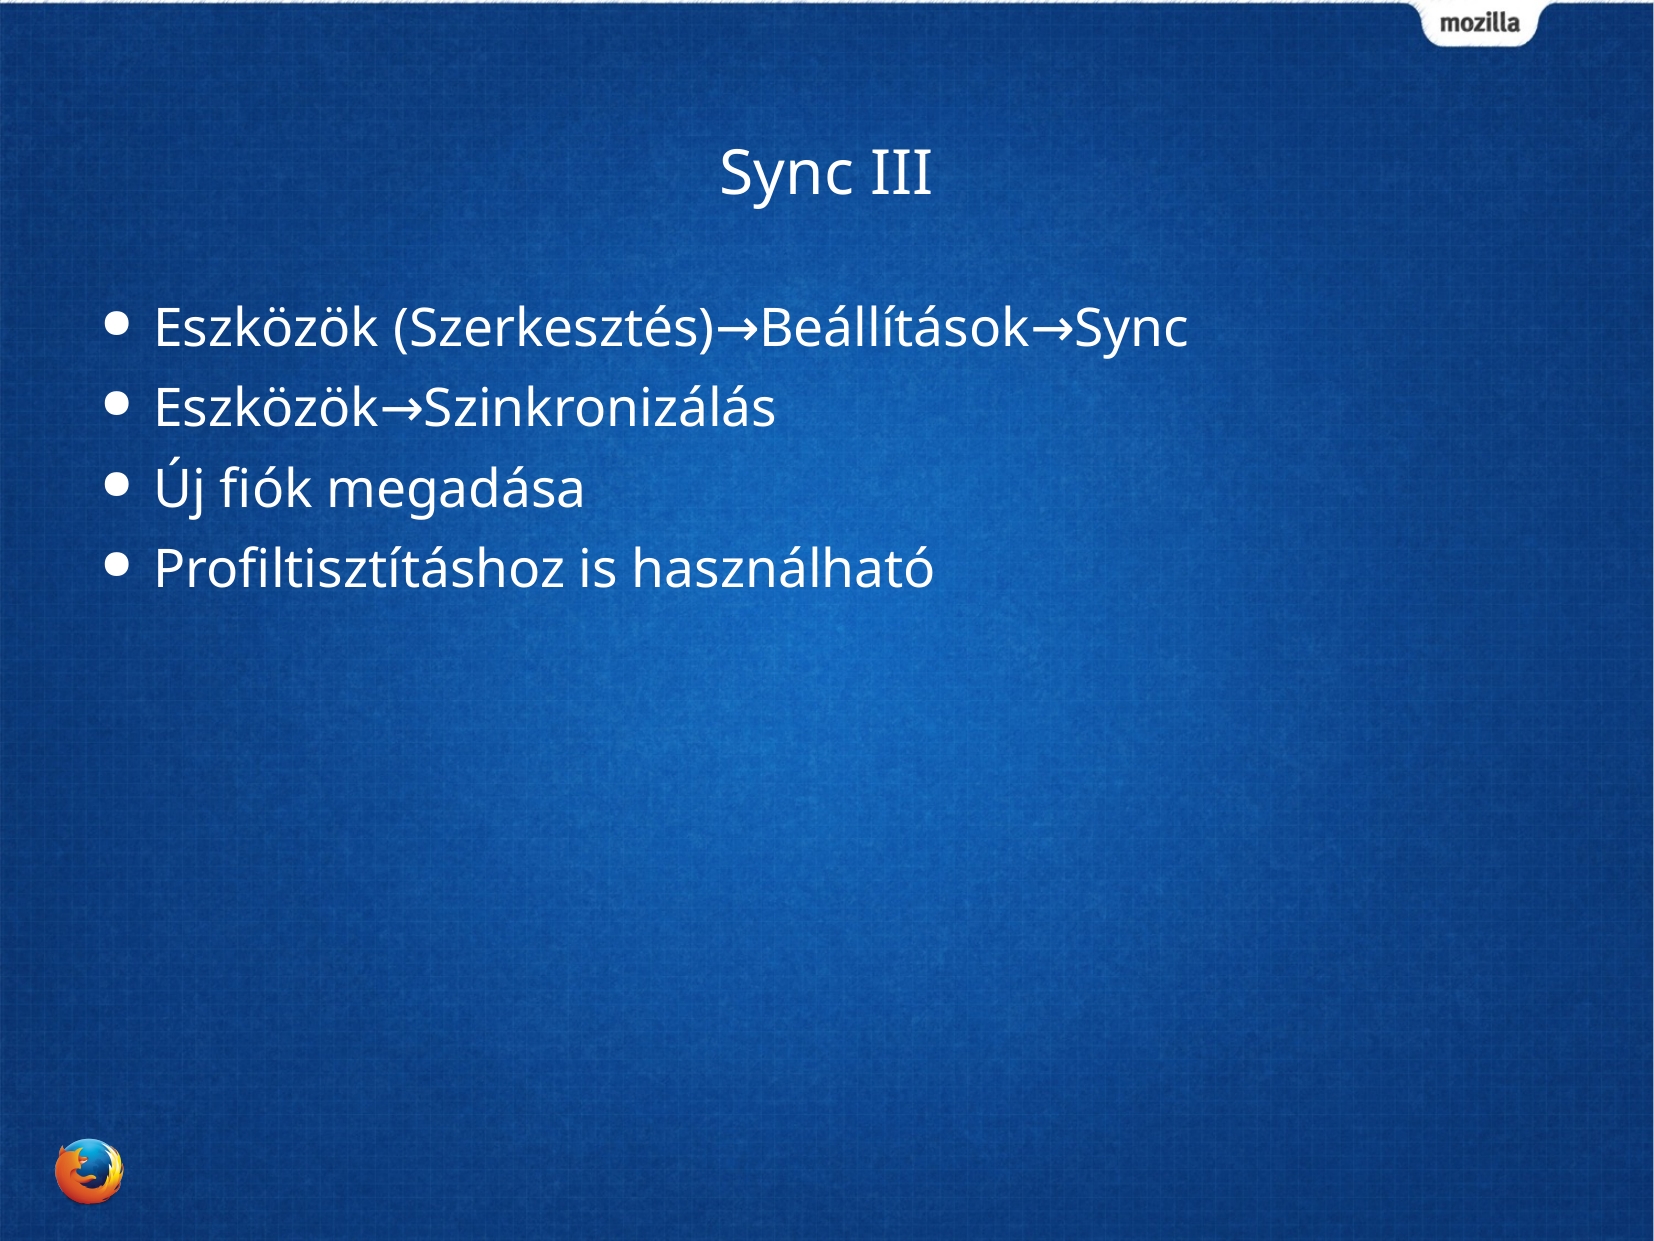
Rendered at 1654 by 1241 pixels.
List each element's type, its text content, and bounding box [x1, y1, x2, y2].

title Sync III [82, 49, 1571, 257]
picture [0, 0, 1654, 1241]
list Eszközök (Szerkesztés)→Beállítások→Sync Eszközök→Szinkronizálás Új fiók megadása Profiltisztításhoz is használható [82, 289, 1571, 1108]
